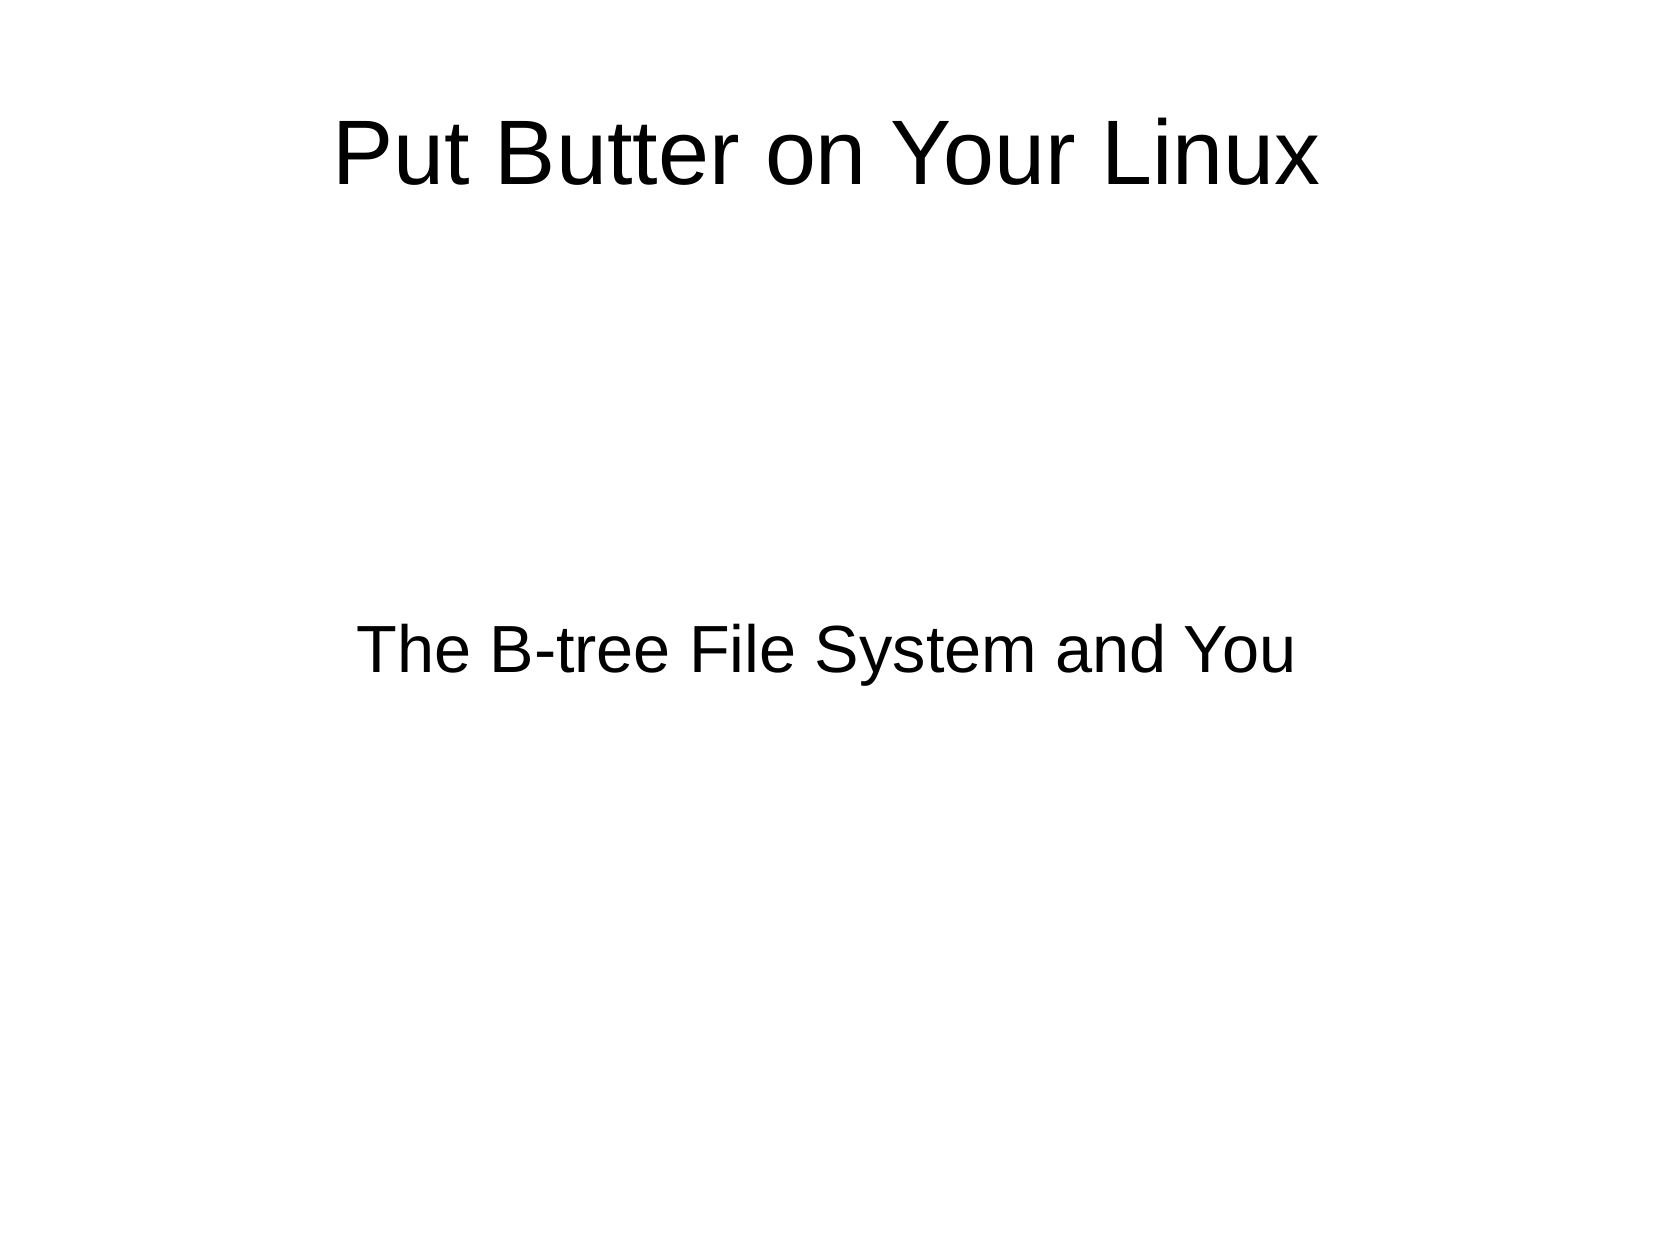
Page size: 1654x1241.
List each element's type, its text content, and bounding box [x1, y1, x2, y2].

title Put Butter on Your Linux [82, 49, 1571, 257]
subtitle The B-tree File System and You [82, 290, 1571, 1010]
